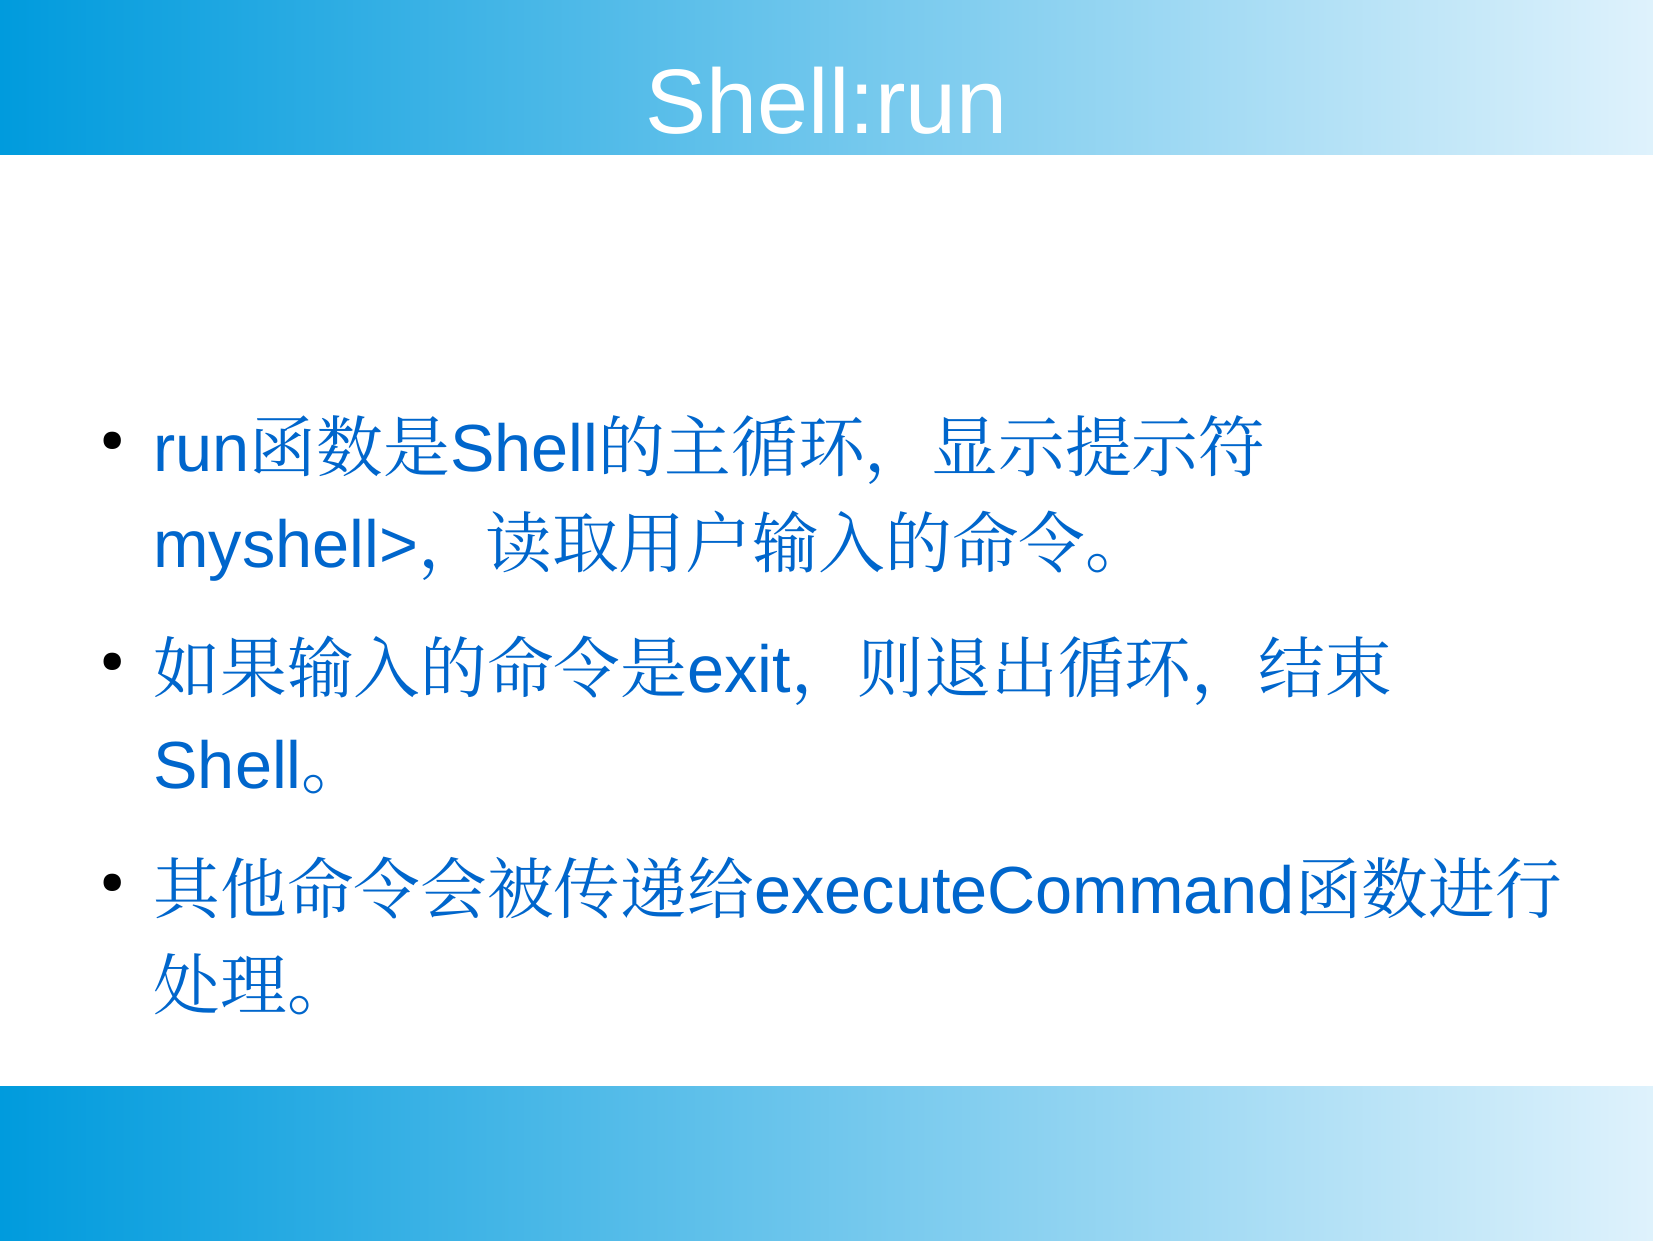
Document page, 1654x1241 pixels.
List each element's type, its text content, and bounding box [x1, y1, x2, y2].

list run函数是Shell的主循环，显示提示符myshell>，读取用户输入的命令。 如果输入的命令是exit，则退出循环，结束Shell。 其他命令会被传递给executeCommand函数进行处理。 [82, 290, 1571, 1010]
title Shell:run [82, 49, 1571, 155]
